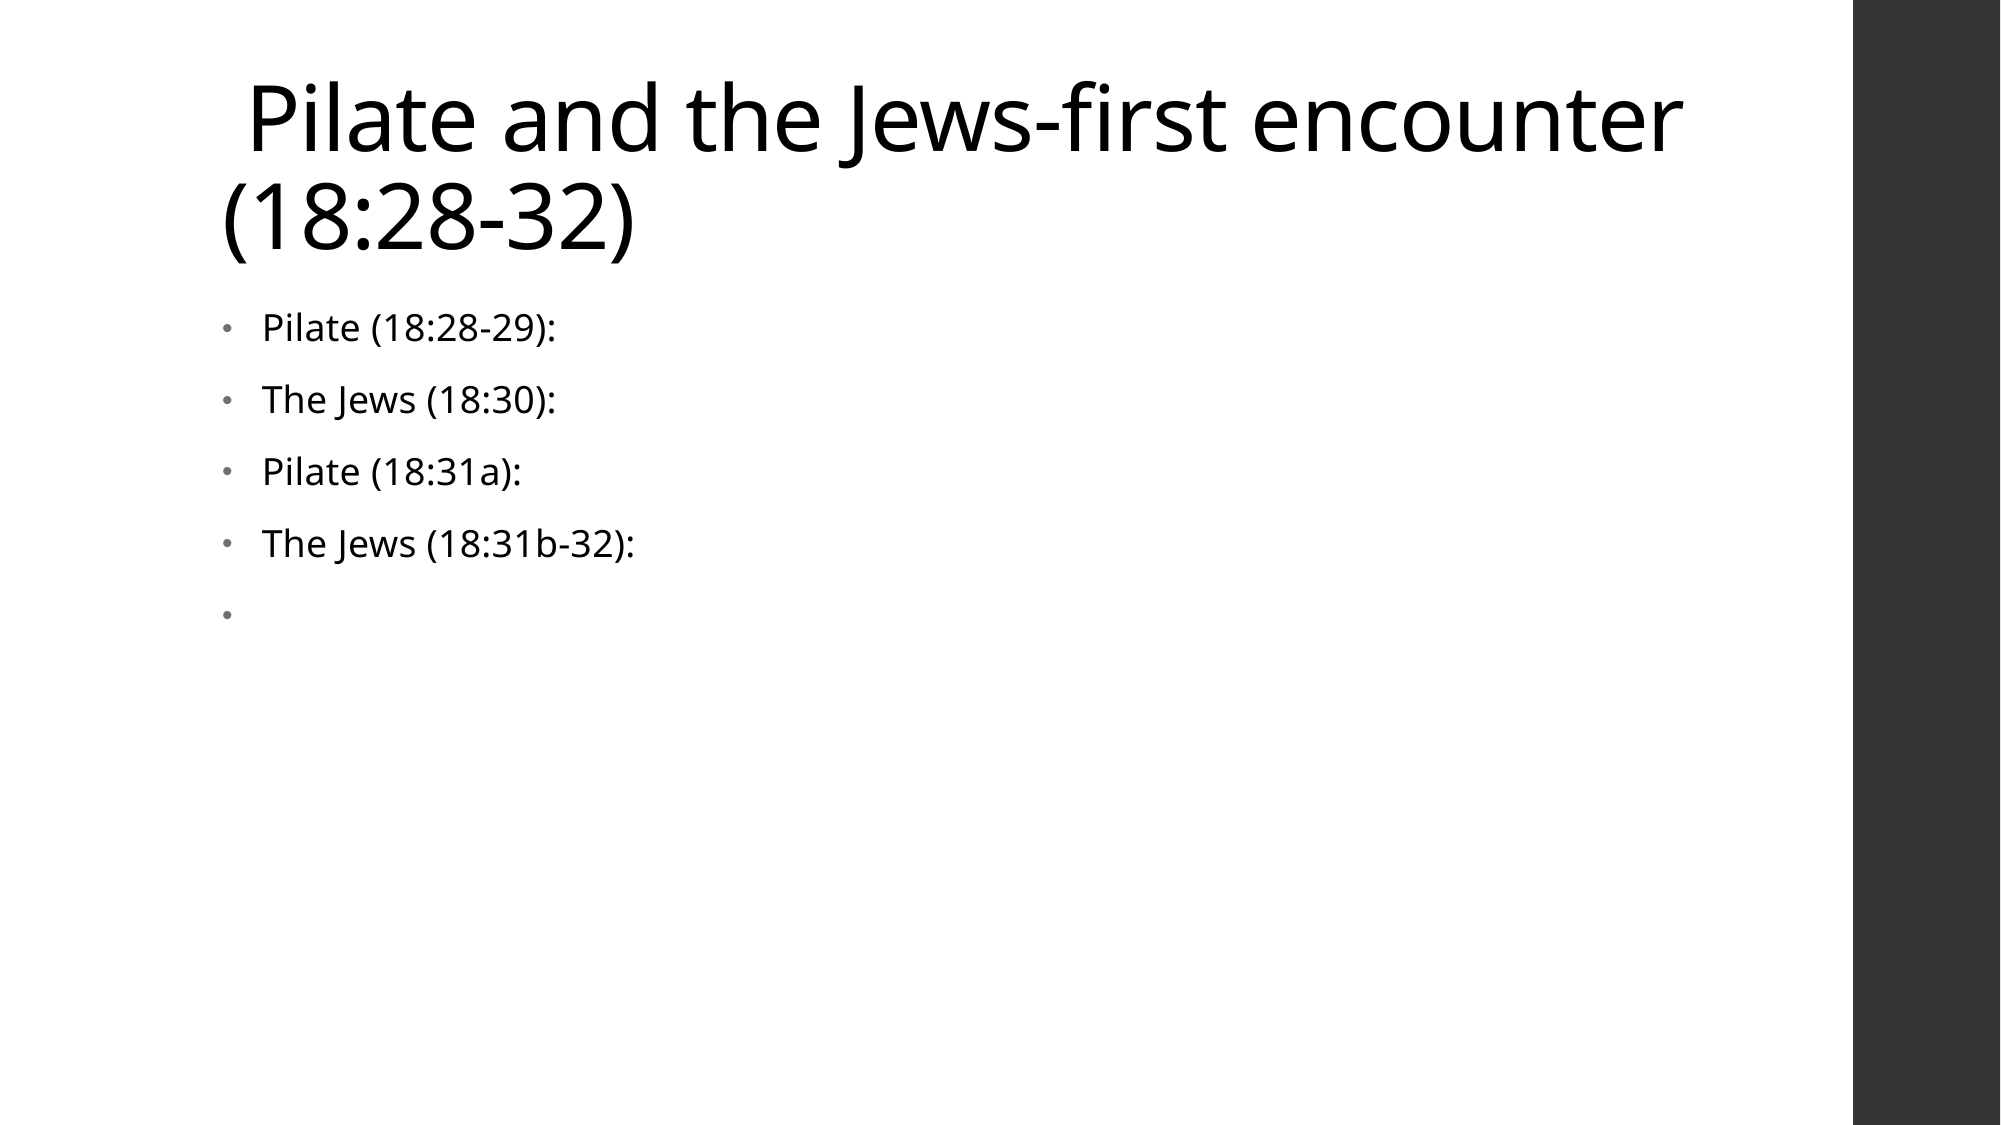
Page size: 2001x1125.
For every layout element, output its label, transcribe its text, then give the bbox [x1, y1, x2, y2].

title Pilate and the Jews-first encounter (18:28-32) [206, 60, 1797, 278]
list Pilate (18:28-29): The Jews (18:30): Pilate (18:31a): The Jews (18:31b-32): [206, 299, 1617, 1014]
